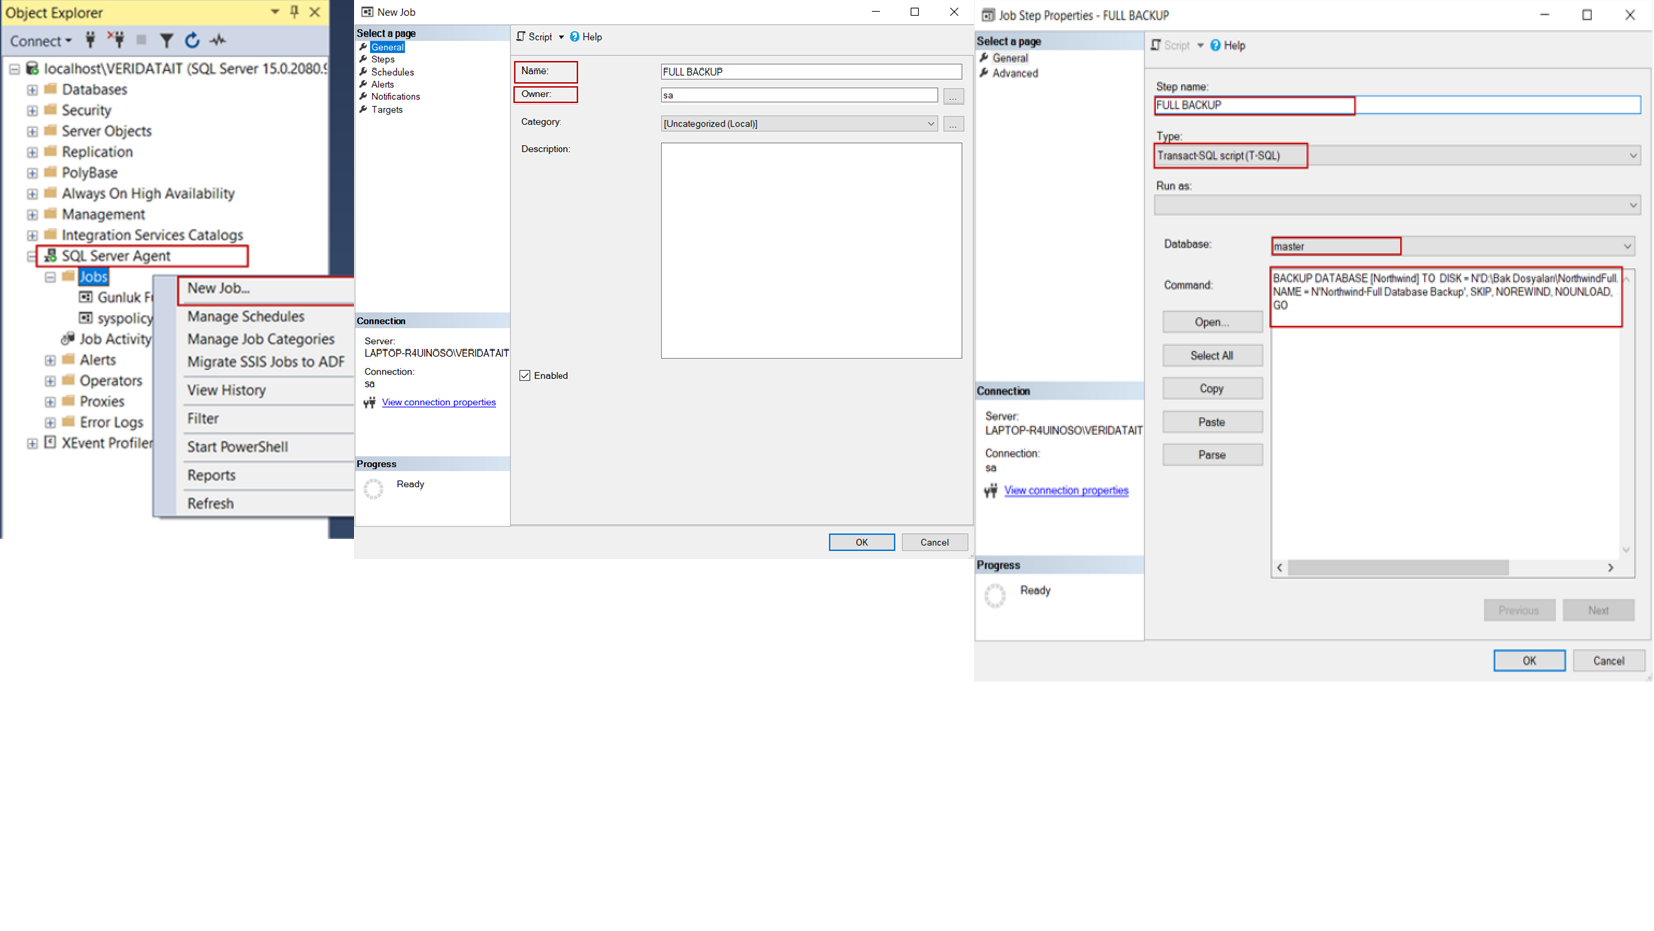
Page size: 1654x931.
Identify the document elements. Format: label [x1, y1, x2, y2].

picture [0, 0, 1654, 683]
